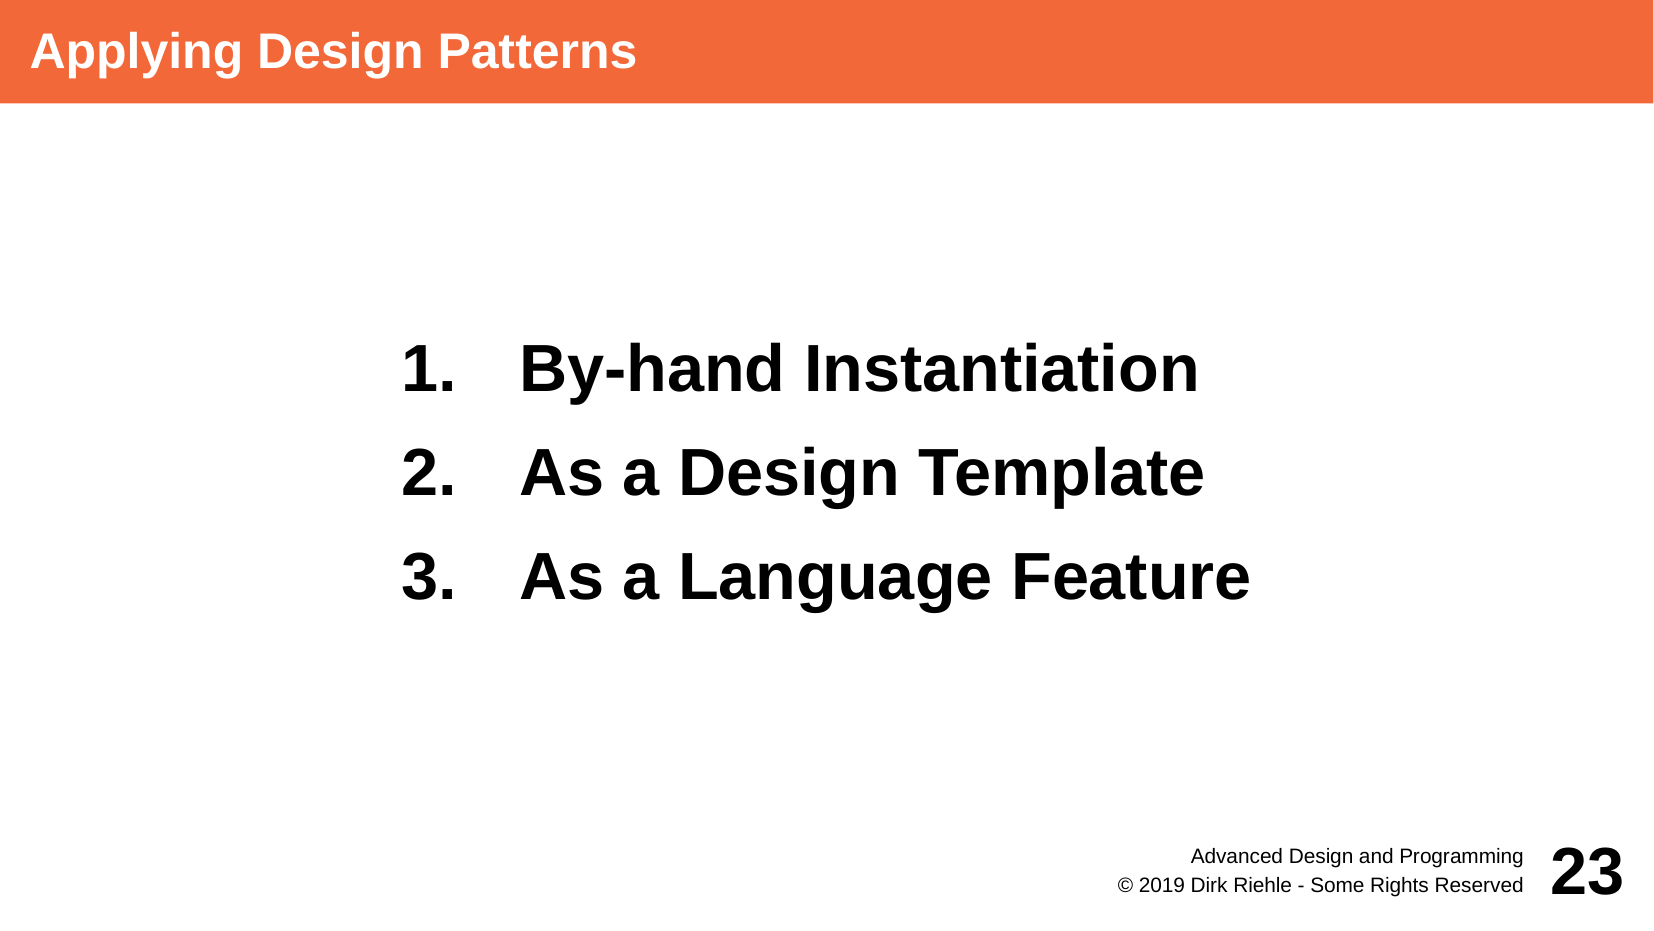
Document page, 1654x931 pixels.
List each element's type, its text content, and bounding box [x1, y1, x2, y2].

subtitle By-hand Instantiation As a Design Template As a Language Feature [29, 132, 1625, 813]
title Applying Design Patterns [0, 0, 1654, 104]
